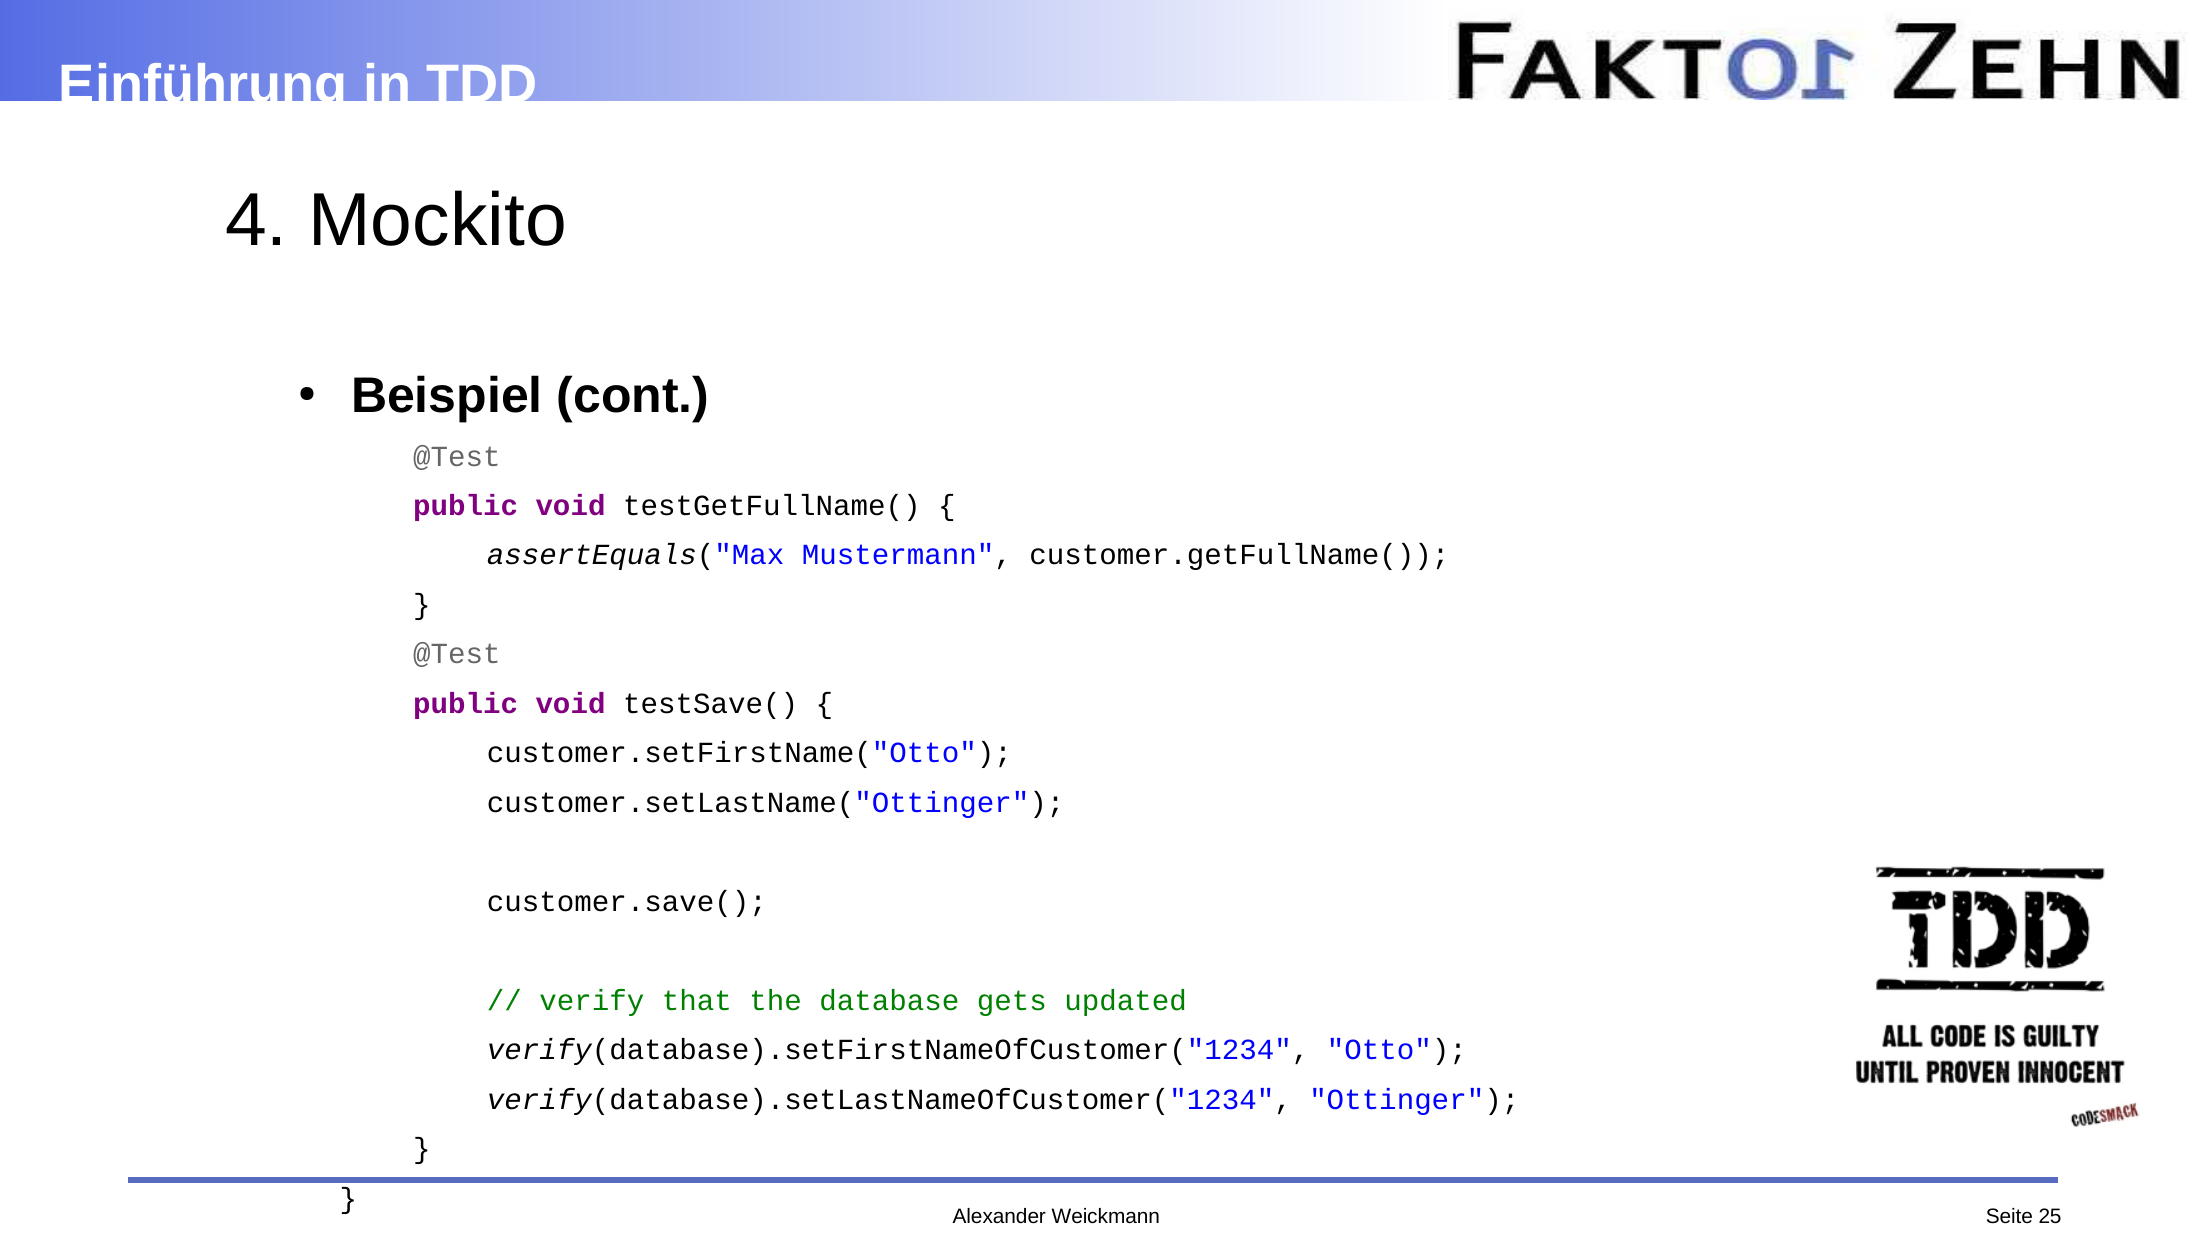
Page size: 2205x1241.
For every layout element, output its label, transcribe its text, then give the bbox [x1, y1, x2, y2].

picture [1448, 7, 2191, 100]
list Beispiel (cont.) [280, 339, 2036, 1108]
text_box @Test public void testGetFullName() { assertEquals("Max Mustermann", customer.getFullName()); } @Test public void testSave() { customer.setFirstName("Otto"); customer.setLastName("Ottinger"); customer.save(); // verify that the database gets updated verify(database).setFirstNameOfCustomer("1234", "Otto"); verify(database).setLastNameOfCustomer("1234", "Ottinger"); } } [339, 425, 1932, 1241]
title 4. Mockito [225, 142, 1981, 296]
picture [1932, 808, 2141, 1176]
